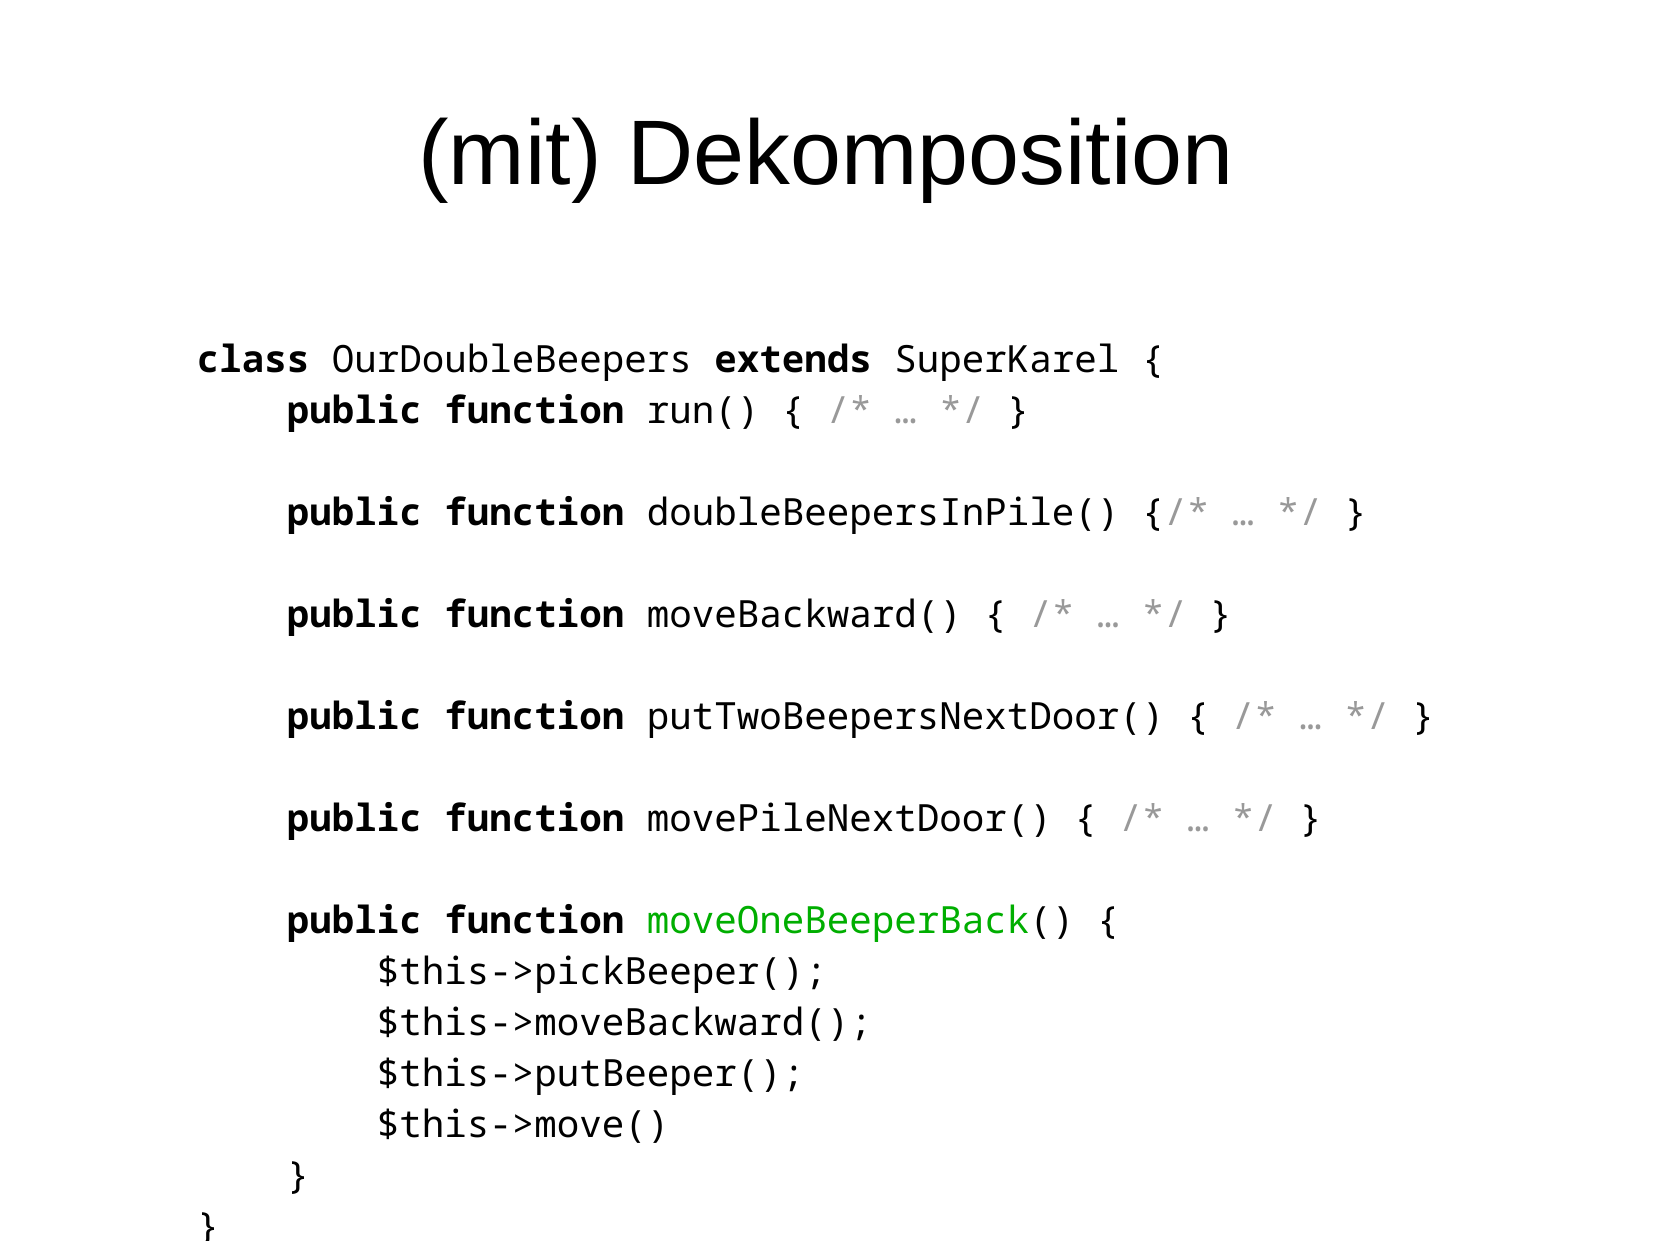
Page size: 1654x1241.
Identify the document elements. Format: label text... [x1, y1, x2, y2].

title (mit) Dekomposition [82, 49, 1571, 257]
text_box class OurDoubleBeepers extends SuperKarel { public function run() { /* … */ } public function doubleBeepersInPile() {/* … */ } public function moveBackward() { /* … */ } public function putTwoBeepersNextDoor() { /* … */ } public function movePileNextDoor() { /* … */ } public function moveOneBeeperBack() { $this->pickBeeper(); $this->moveBackward(); $this->putBeeper(); $this->move() } } [182, 324, 1450, 1015]
